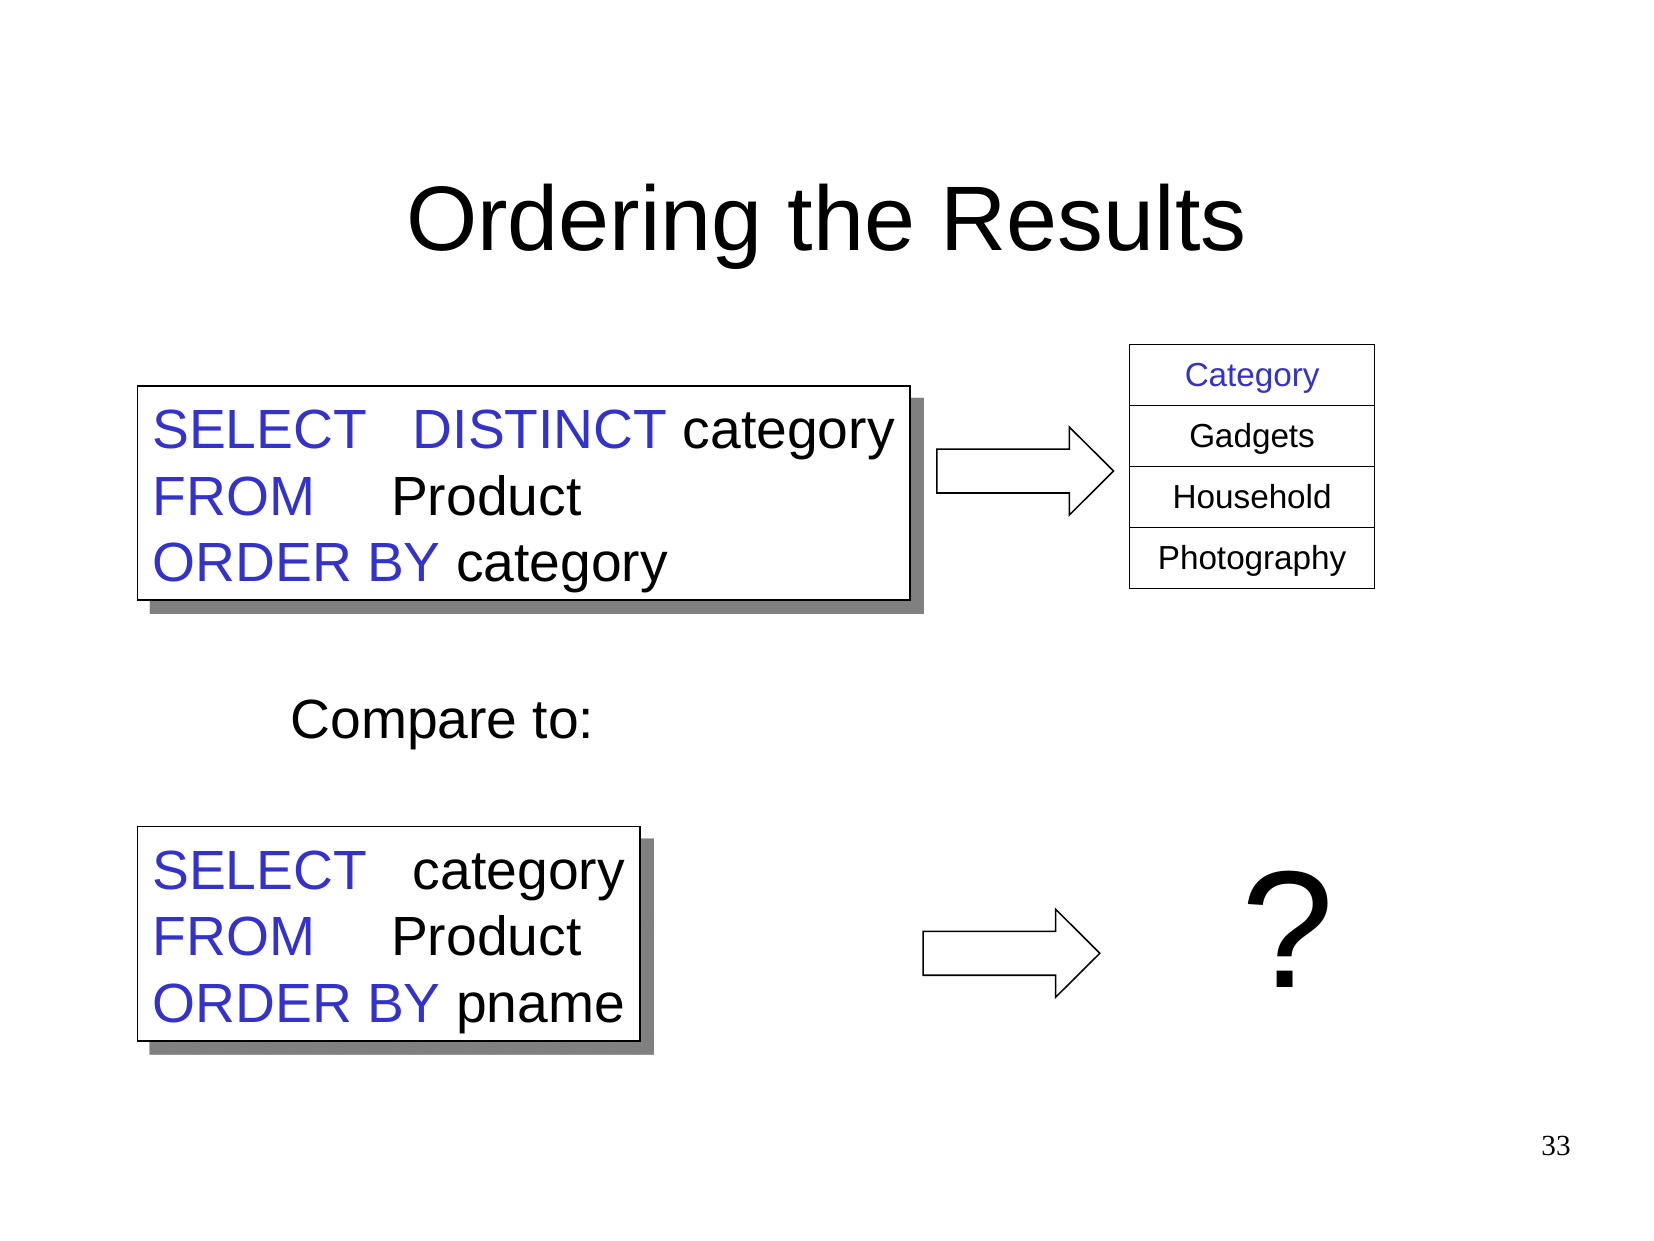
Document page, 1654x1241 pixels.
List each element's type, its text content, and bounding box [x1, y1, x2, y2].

table_cell Household [1130, 467, 1374, 527]
text_box ? [1226, 812, 1349, 1029]
text_box Compare to: [275, 675, 610, 757]
table_cell Photography [1130, 528, 1374, 588]
table_header Category [1130, 345, 1374, 405]
text_box SELECT DISTINCT category FROM Product ORDER BY category [137, 385, 911, 600]
text_box SELECT category FROM Product ORDER BY pname [137, 826, 641, 1041]
title Ordering the Results [124, 110, 1530, 317]
table_cell Gadgets [1130, 406, 1374, 466]
